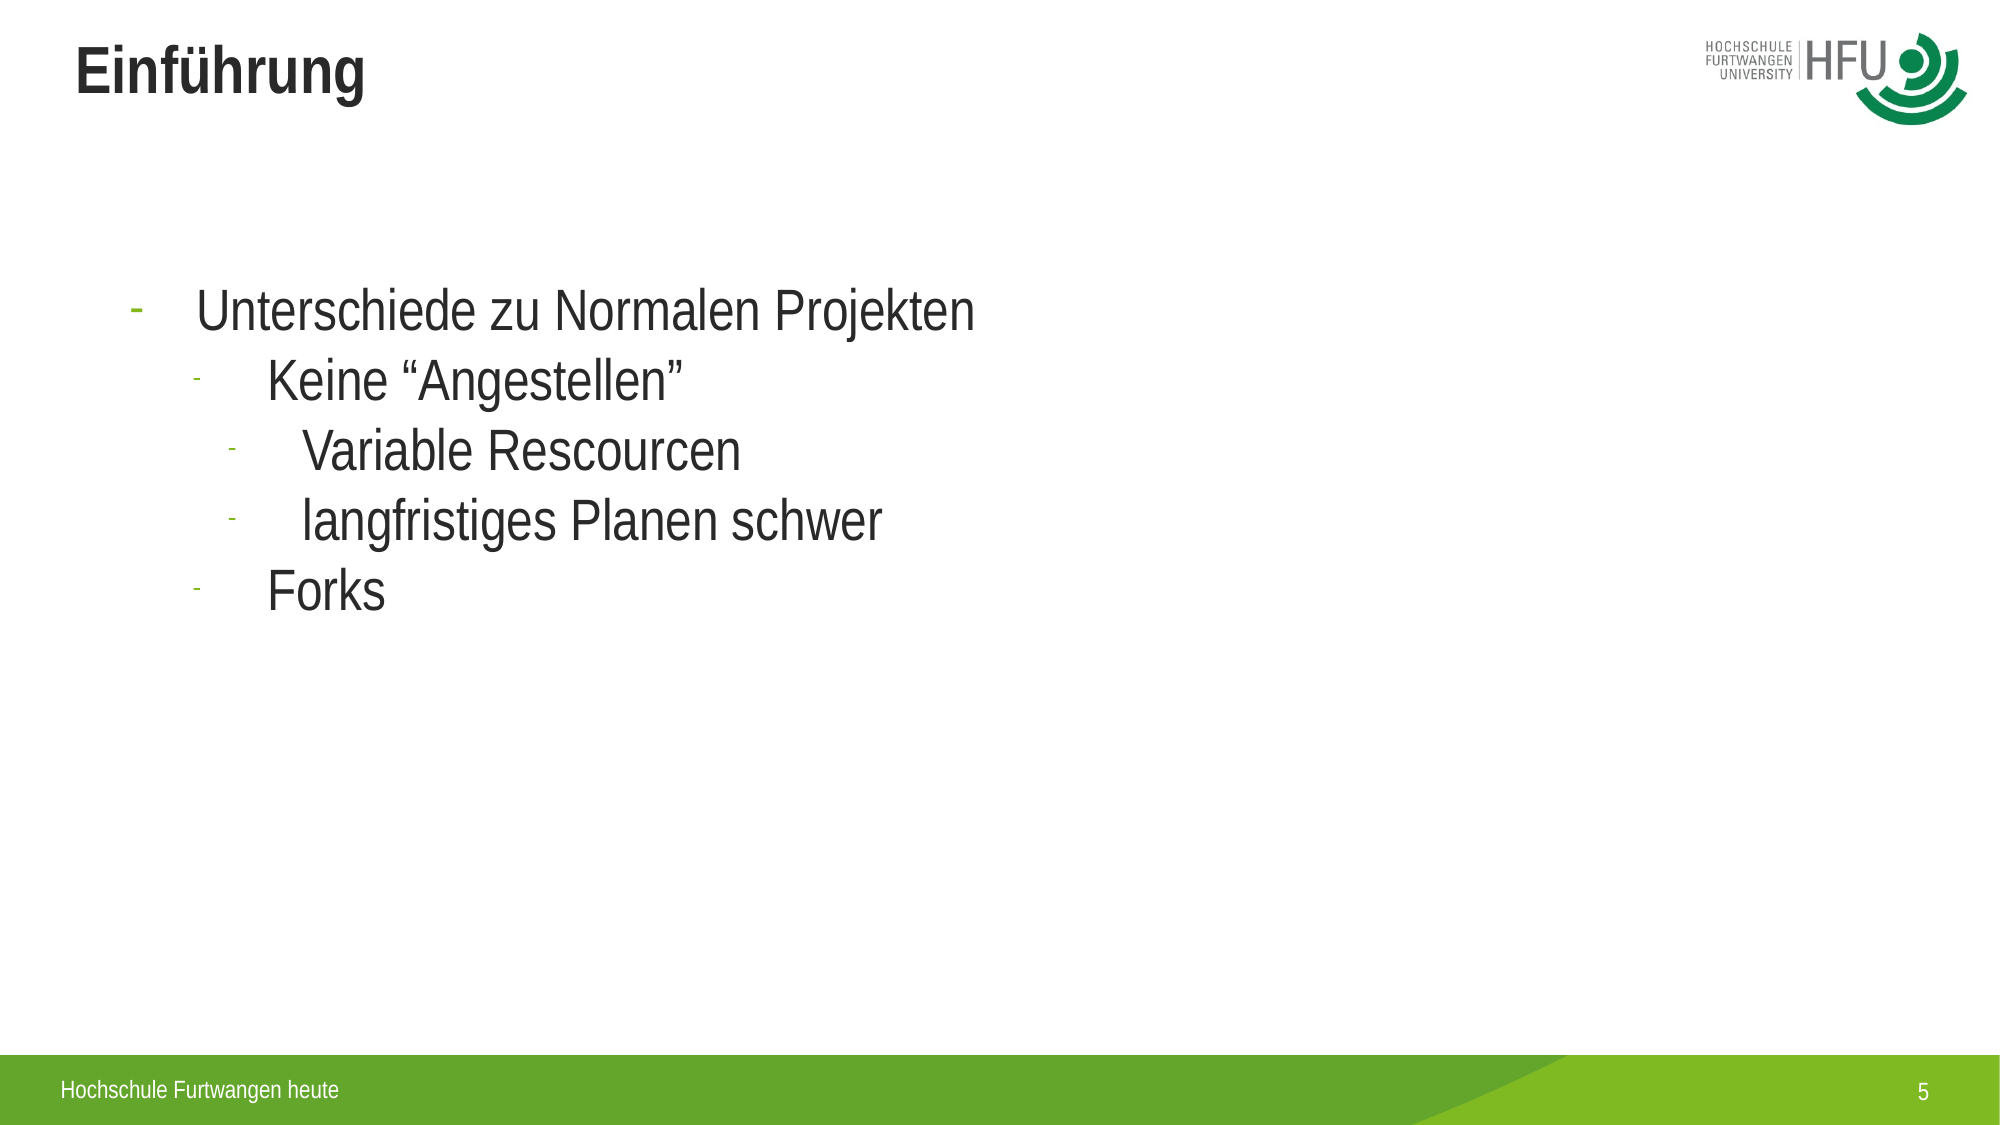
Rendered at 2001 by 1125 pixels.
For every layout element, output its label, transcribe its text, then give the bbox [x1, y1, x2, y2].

text_box Unterschiede zu Normalen Projekten Keine “Angestellen” Variable Rescourcen langfristiges Planen schwer Forks [114, 194, 1305, 811]
text_box Einführung [343, 63, 355, 87]
picture [0, 1055, 2000, 1125]
text_box Hochschule Furtwangen heute [60, 1058, 985, 1119]
picture [1689, 19, 1981, 137]
text_box Einführung [60, 28, 1591, 102]
text_box <number> [1672, 1057, 1945, 1124]
